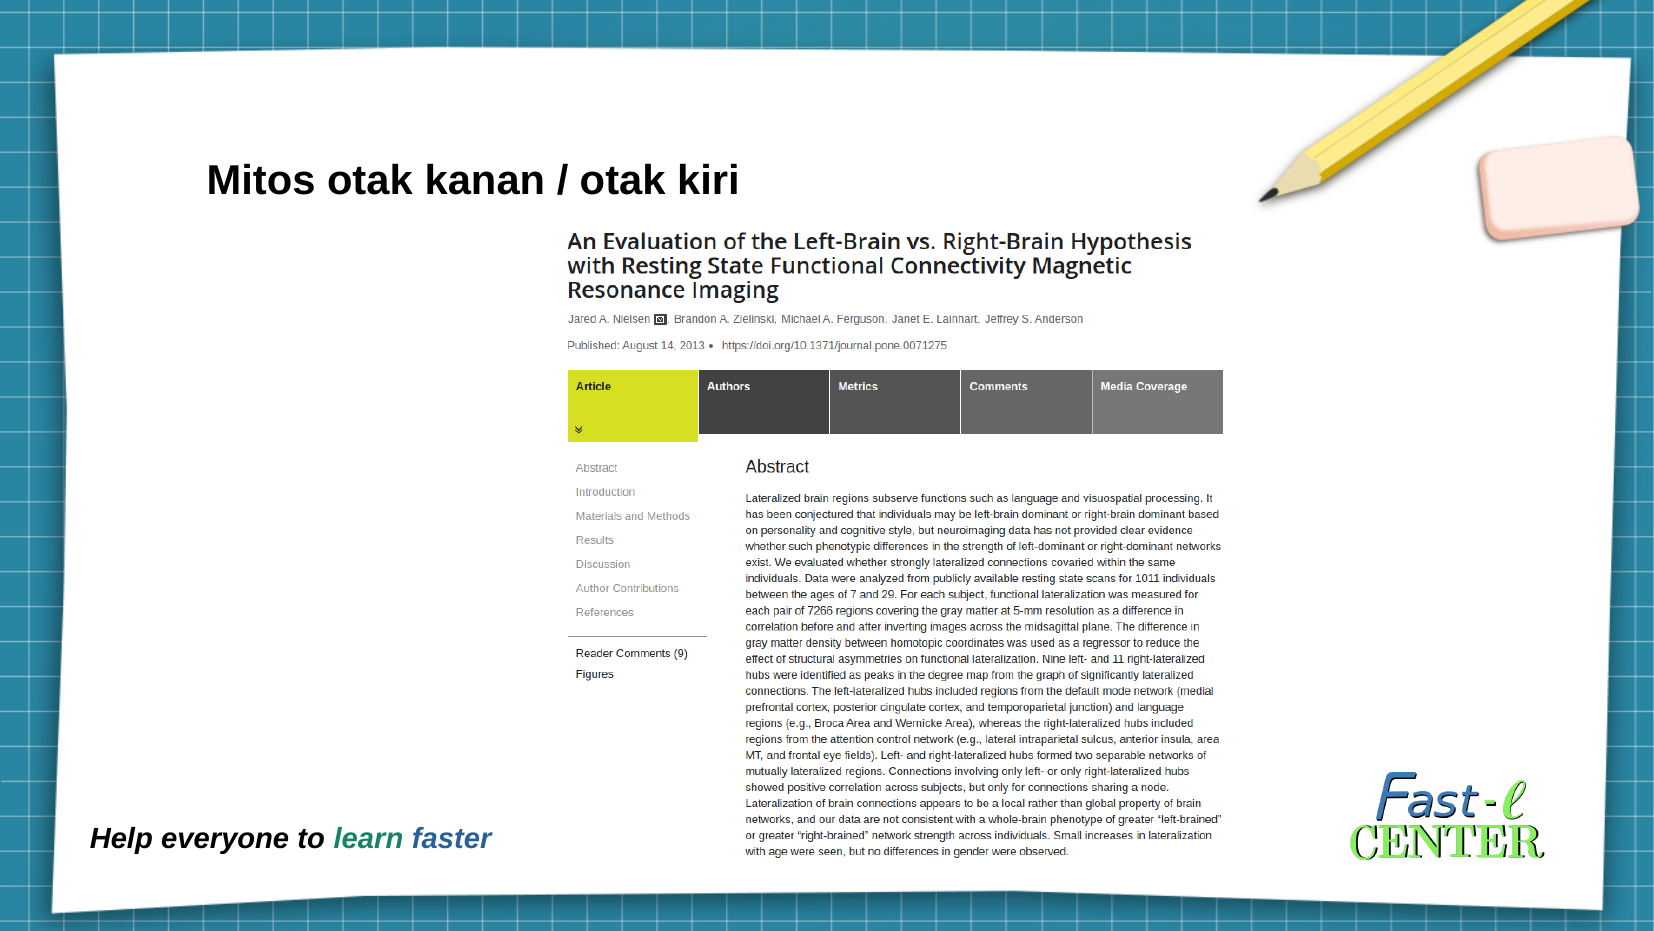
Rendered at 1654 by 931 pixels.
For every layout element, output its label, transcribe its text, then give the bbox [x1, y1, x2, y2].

picture [0, 0, 1654, 931]
text_box Help everyone to learn faster [75, 814, 507, 863]
text_box Mitos otak kanan / otak kiri [191, 149, 788, 214]
